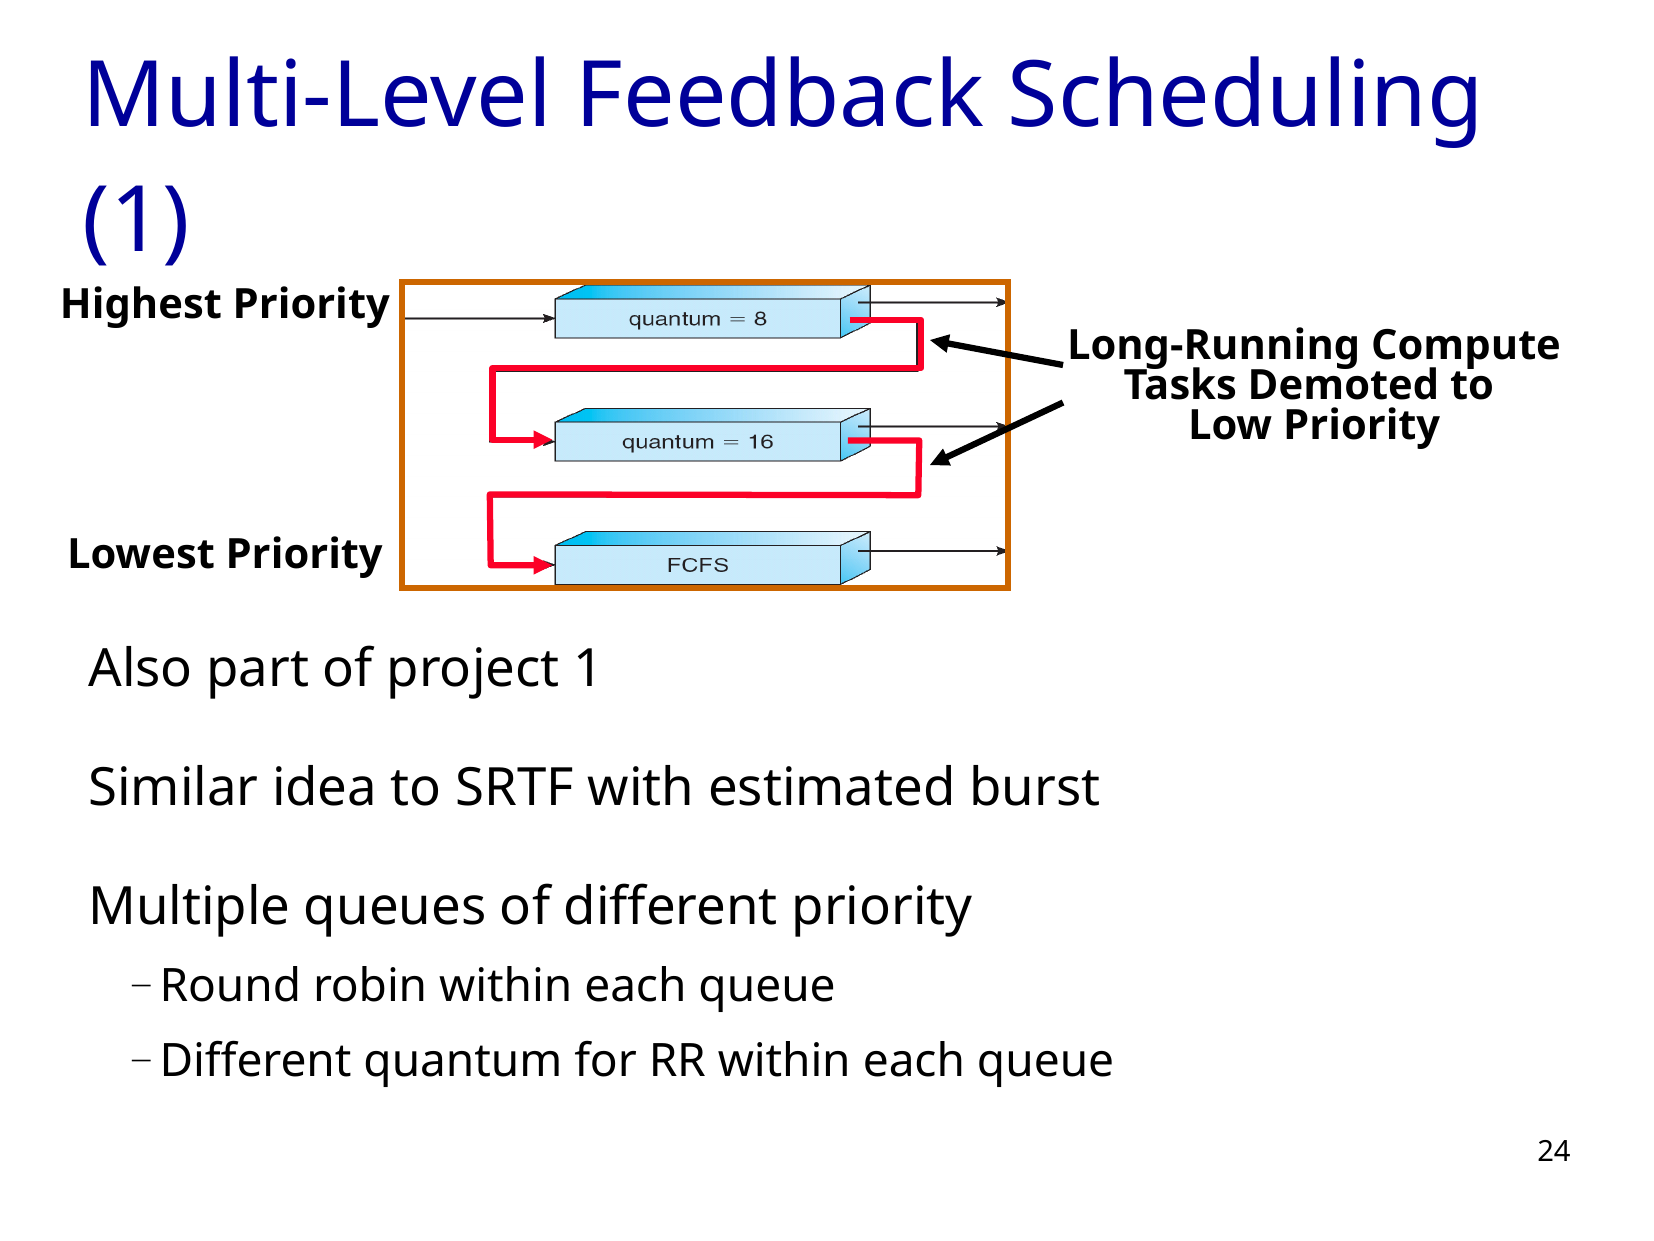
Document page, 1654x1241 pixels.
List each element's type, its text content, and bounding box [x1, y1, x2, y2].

picture [405, 285, 1006, 585]
text_box Long-Running Compute Tasks Demoted to Low Priority [1052, 320, 1577, 456]
text_box Lowest Priority [0, 525, 480, 661]
title Multi-Level Feedback Scheduling (1) [82, 49, 1571, 257]
text_box Highest Priority [0, 275, 480, 411]
list Also part of project 1 Similar idea to SRTF with estimated burst Multiple queues of different priority Round robin within each queue Different quantum for RR within each queue [60, 630, 1571, 1096]
